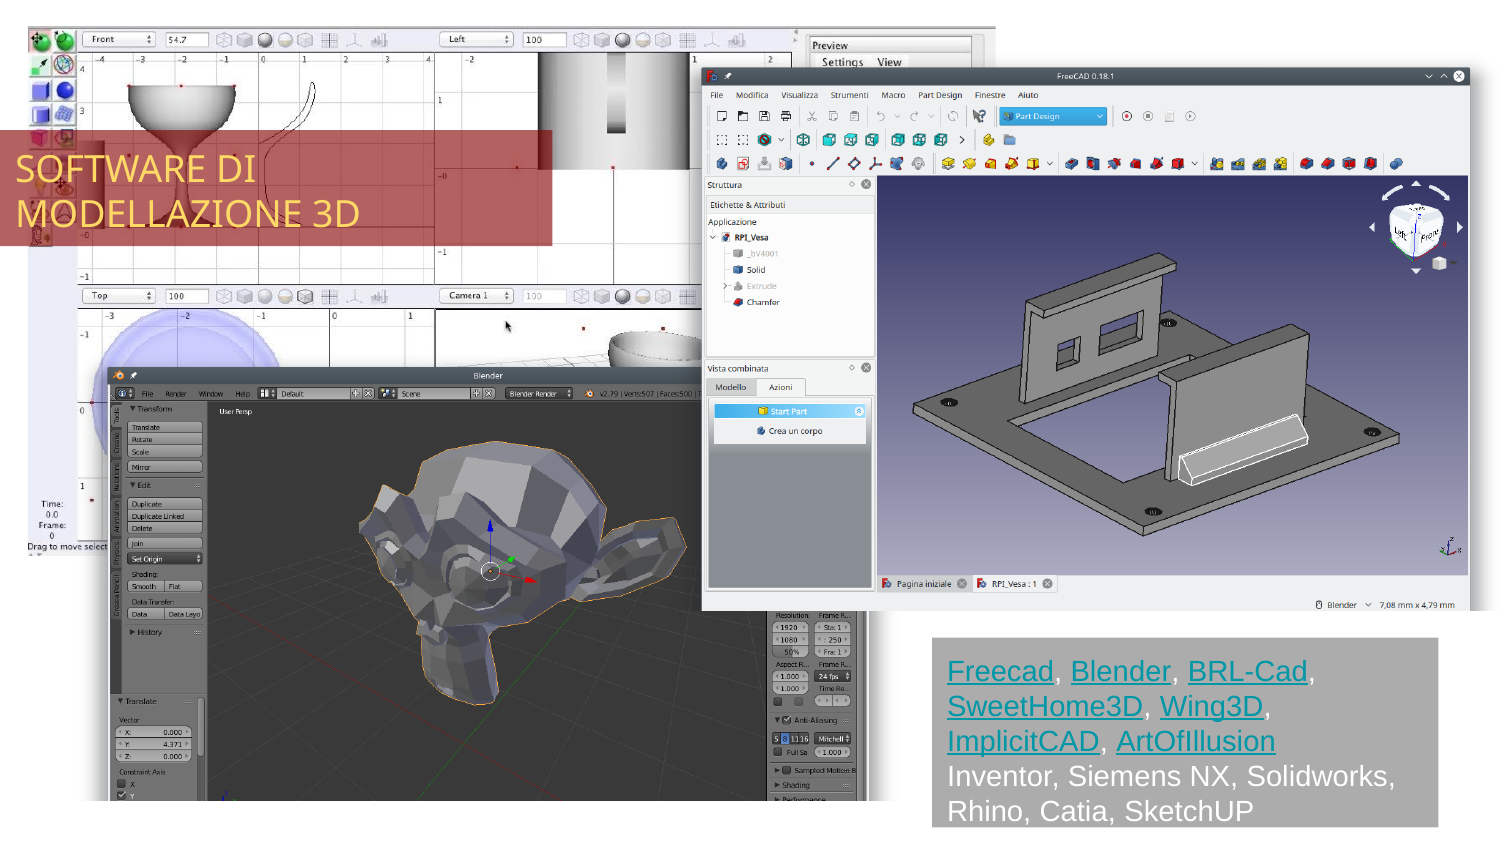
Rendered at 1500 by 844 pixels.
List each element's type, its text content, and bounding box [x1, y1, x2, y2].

text_box Freecad, Blender, BRL-Cad, SweetHome3D, Wing3D, ImplicitCAD, ArtOfIllusion Inventor, Siemens NX, Solidworks, Rhino, Catia, SketchUP [932, 637, 1439, 828]
picture [27, 26, 1500, 801]
text_box SOFTWARE DI MODELLAZIONE 3D [0, 130, 553, 247]
